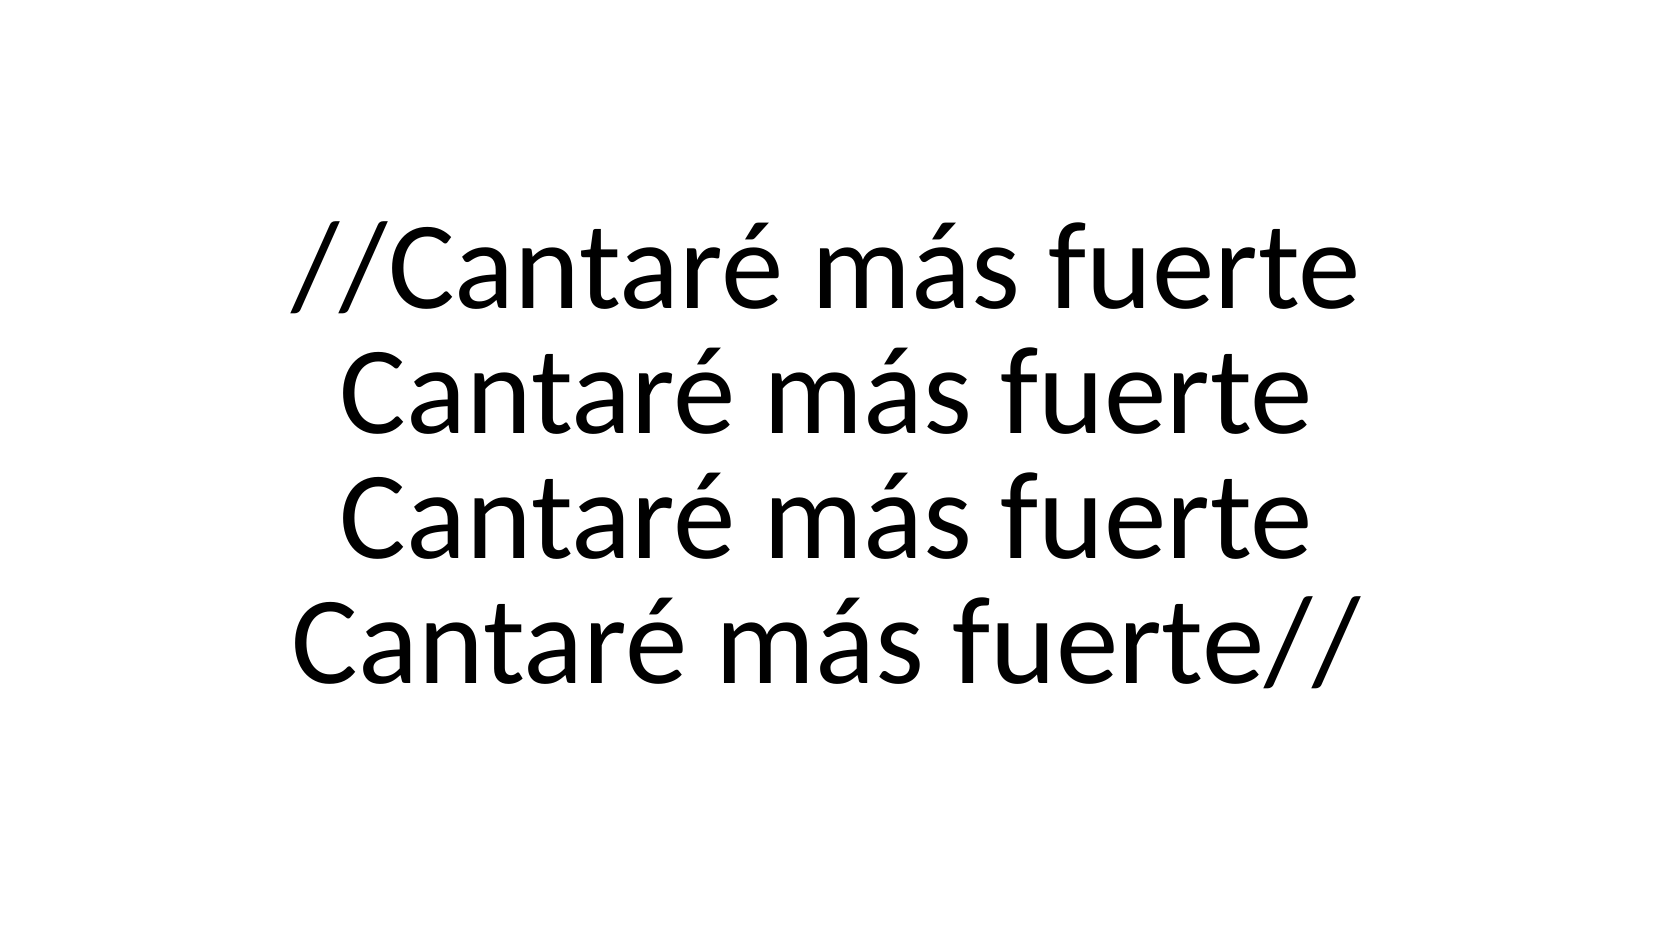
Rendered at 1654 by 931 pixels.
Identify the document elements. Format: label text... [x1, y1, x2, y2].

title //Cantaré más fuerte Cantaré más fuerte Cantaré más fuerte Cantaré más fuerte// [0, 0, 1654, 931]
